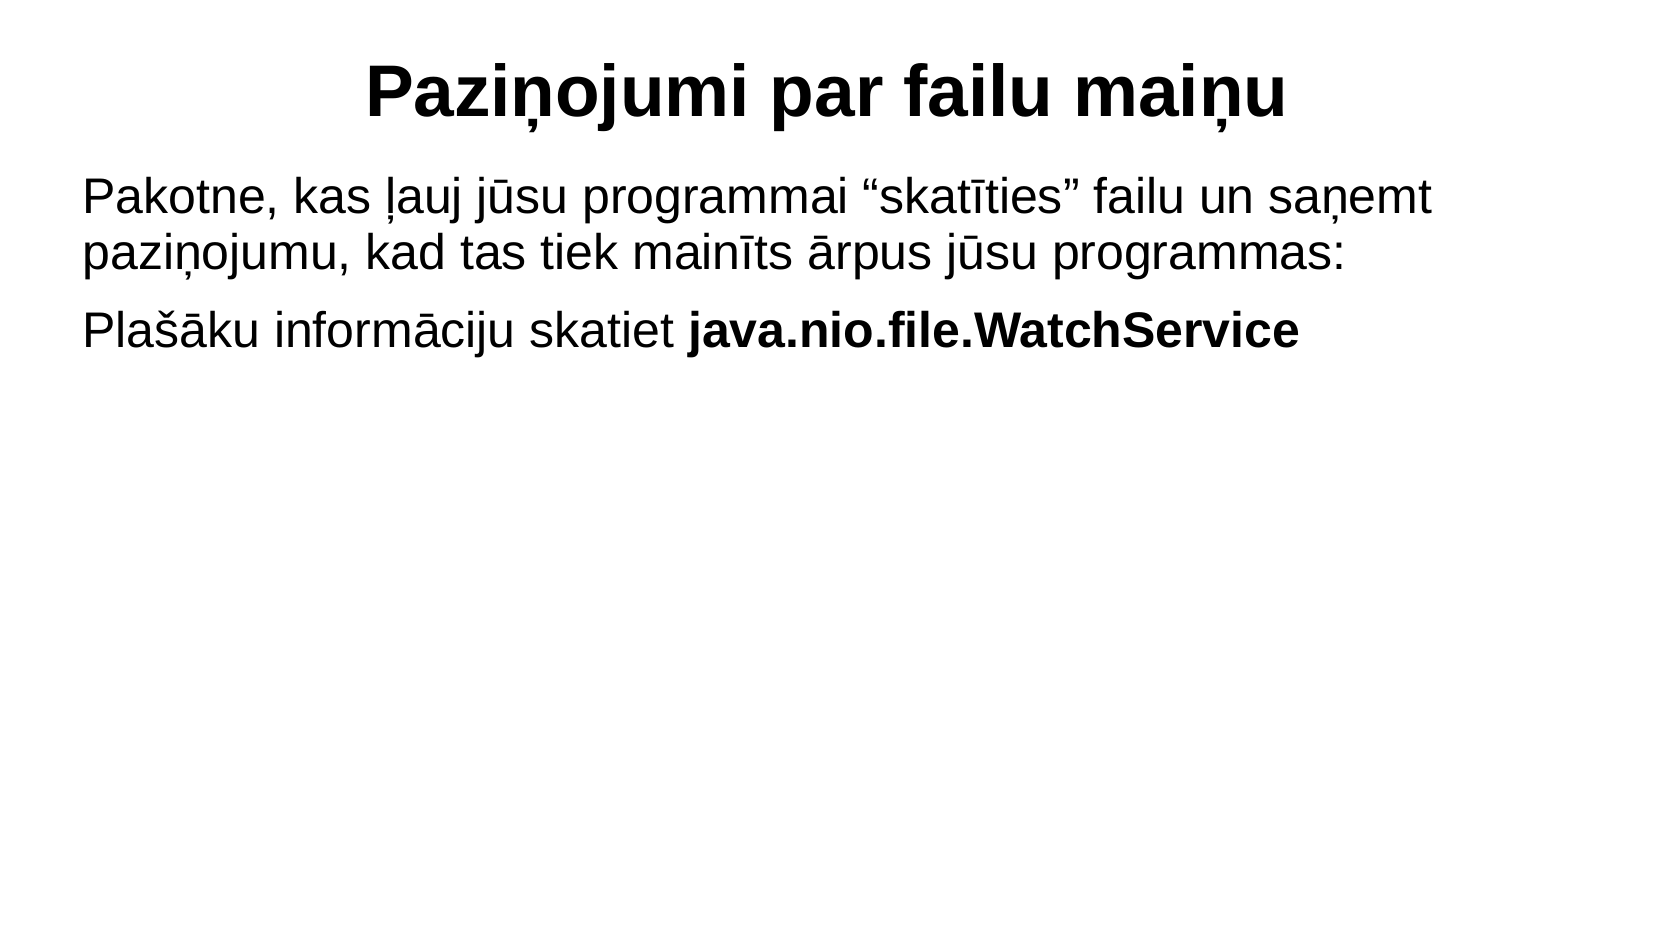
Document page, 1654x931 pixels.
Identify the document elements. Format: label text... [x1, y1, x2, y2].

list Pakotne, kas ļauj jūsu programmai “skatīties” failu un saņemt paziņojumu, kad tas tiek mainīts ārpus jūsu programmas: Plašāku informāciju skatiet java.nio.file.WatchService [82, 168, 1538, 889]
title Paziņojumi par failu maiņu [82, 37, 1571, 147]
